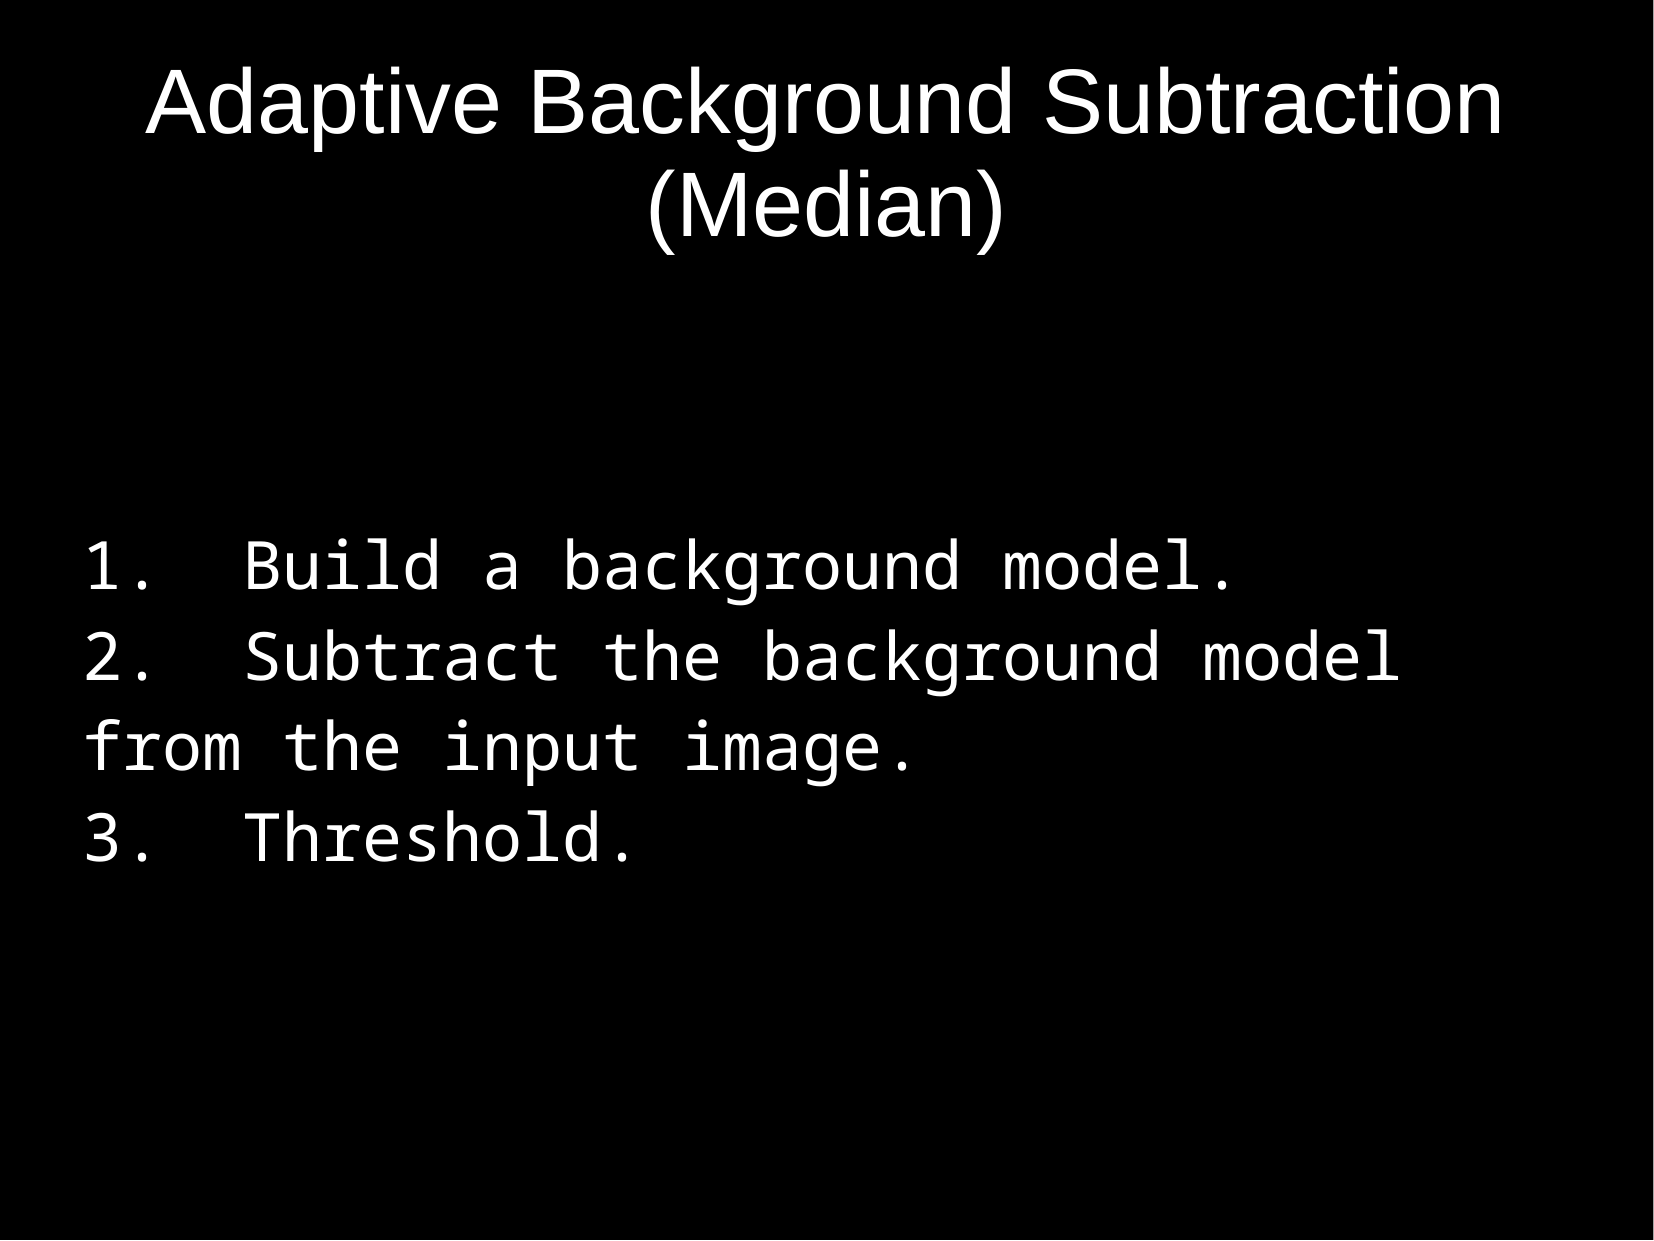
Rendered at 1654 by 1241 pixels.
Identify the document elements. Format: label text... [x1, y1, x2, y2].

title Adaptive Background Subtraction (Median) [82, 49, 1571, 257]
subtitle 1. Build a background model. 2. Subtract the background model from the input image. 3. Threshold. [82, 297, 1571, 1102]
